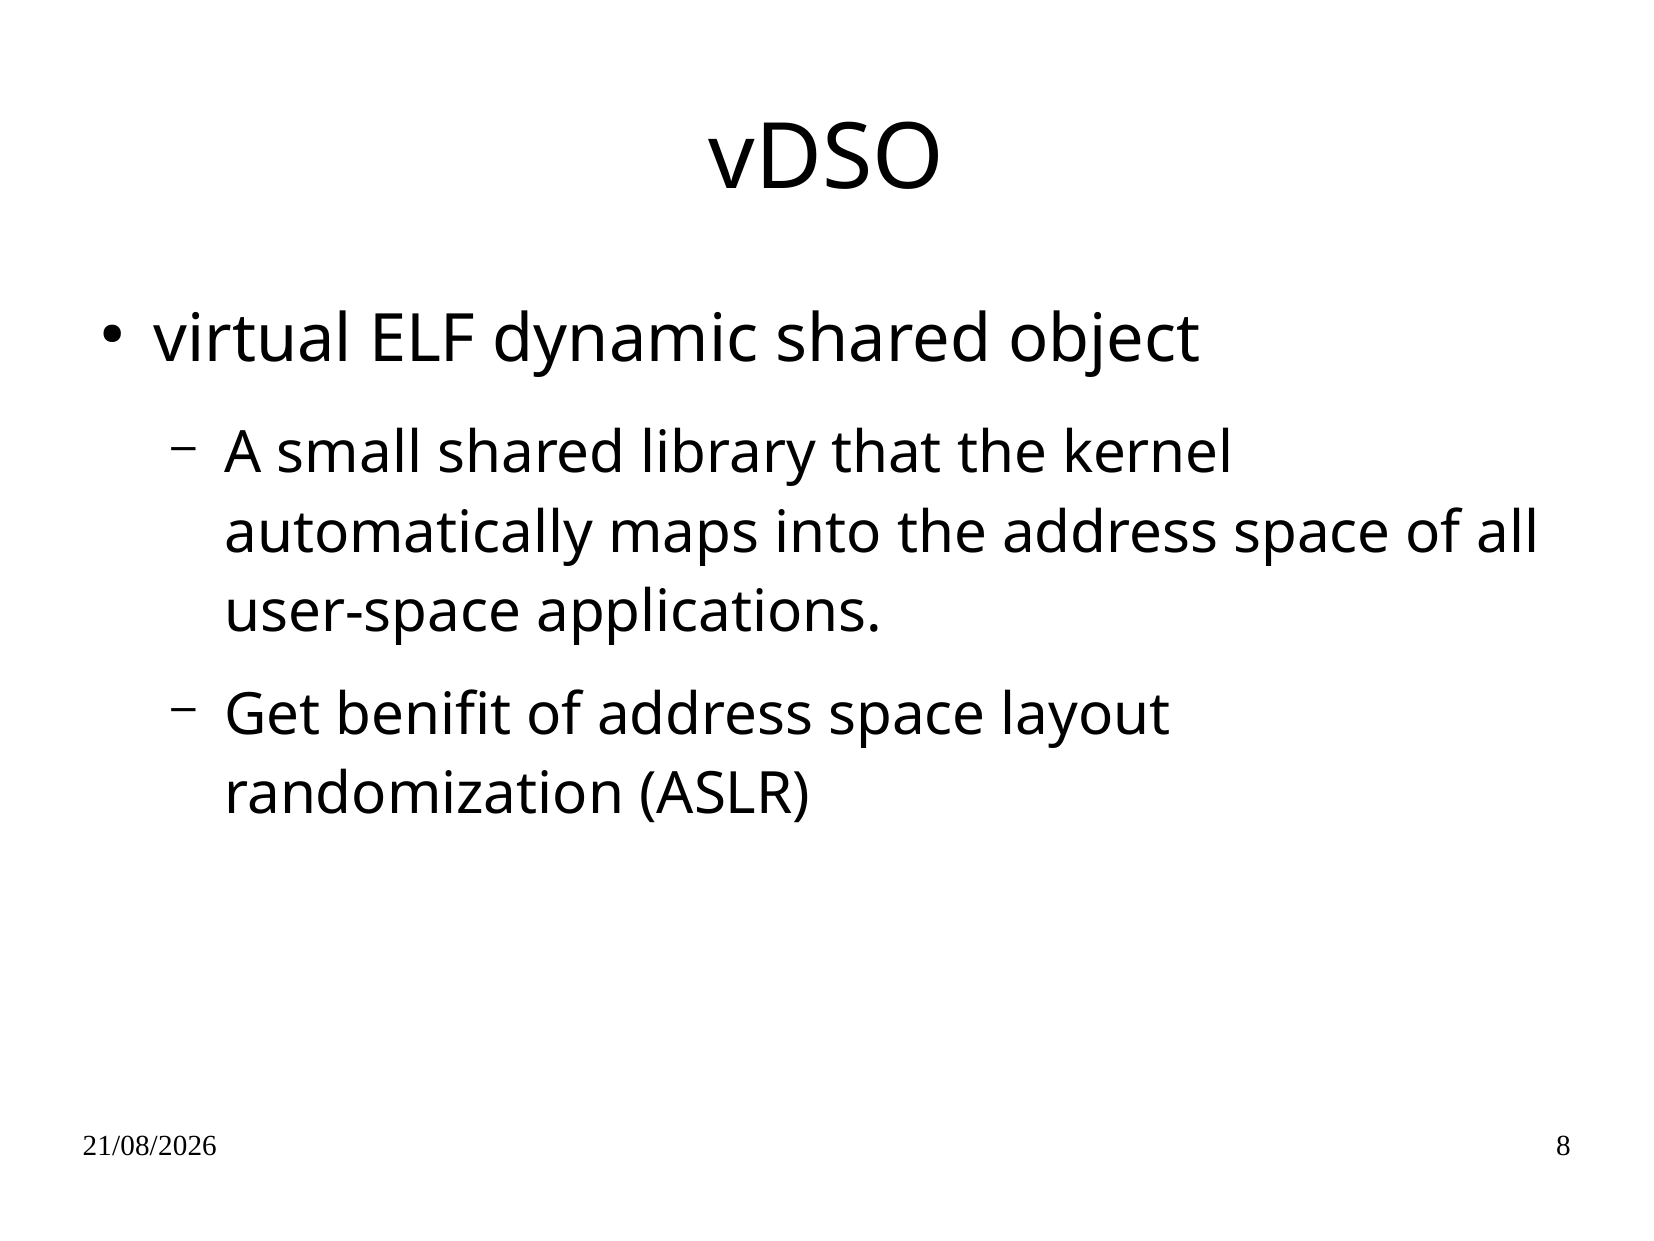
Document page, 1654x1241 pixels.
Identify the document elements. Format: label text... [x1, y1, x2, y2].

list virtual ELF dynamic shared object A small shared library that the kernel automatically maps into the address space of all user-space applications. Get benifit of address space layout randomization (ASLR) [82, 290, 1571, 1010]
title vDSO [82, 49, 1571, 257]
